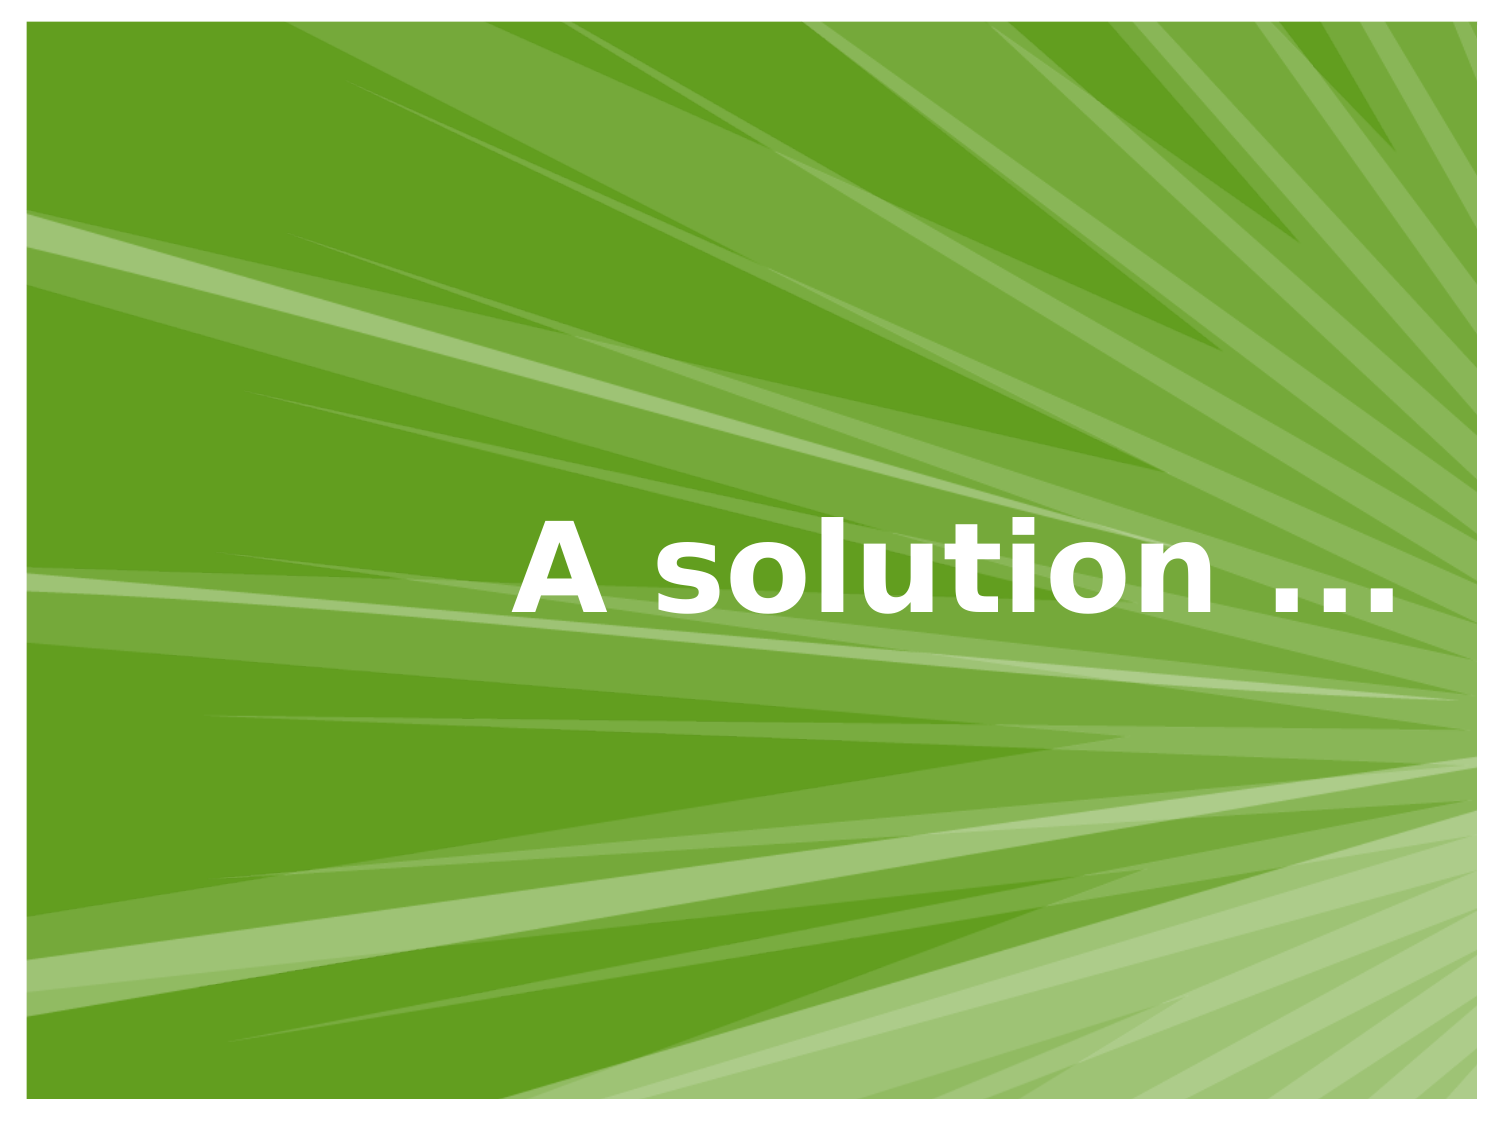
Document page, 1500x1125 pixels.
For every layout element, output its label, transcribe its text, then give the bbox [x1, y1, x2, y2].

title A solution ... [243, 460, 1422, 664]
picture [26, 21, 1479, 1100]
